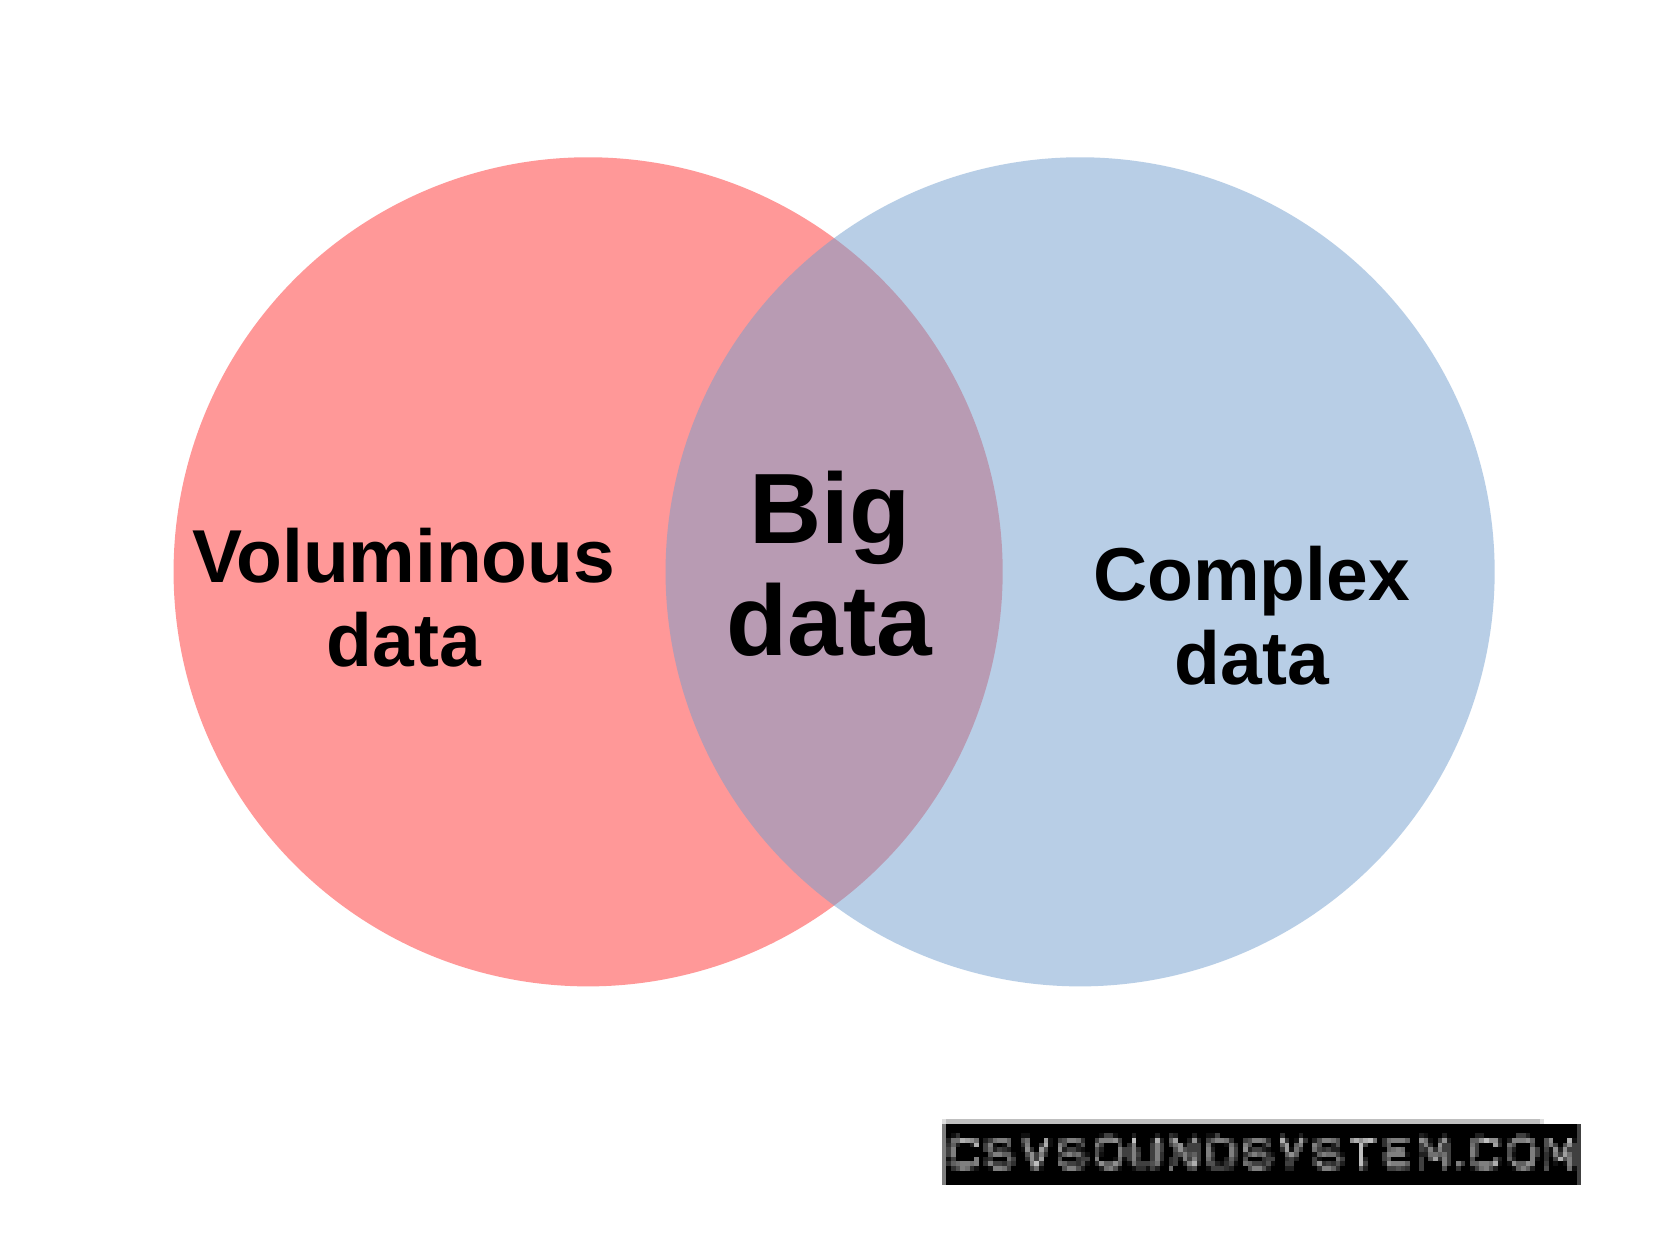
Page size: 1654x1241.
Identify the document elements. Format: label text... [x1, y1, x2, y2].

text_box Big data [712, 445, 948, 684]
text_box Voluminous data [177, 507, 631, 691]
text_box [178, 157, 1495, 987]
picture [933, 1064, 1591, 1185]
text_box Complex data [1078, 525, 1426, 708]
text_box [173, 518, 177, 626]
